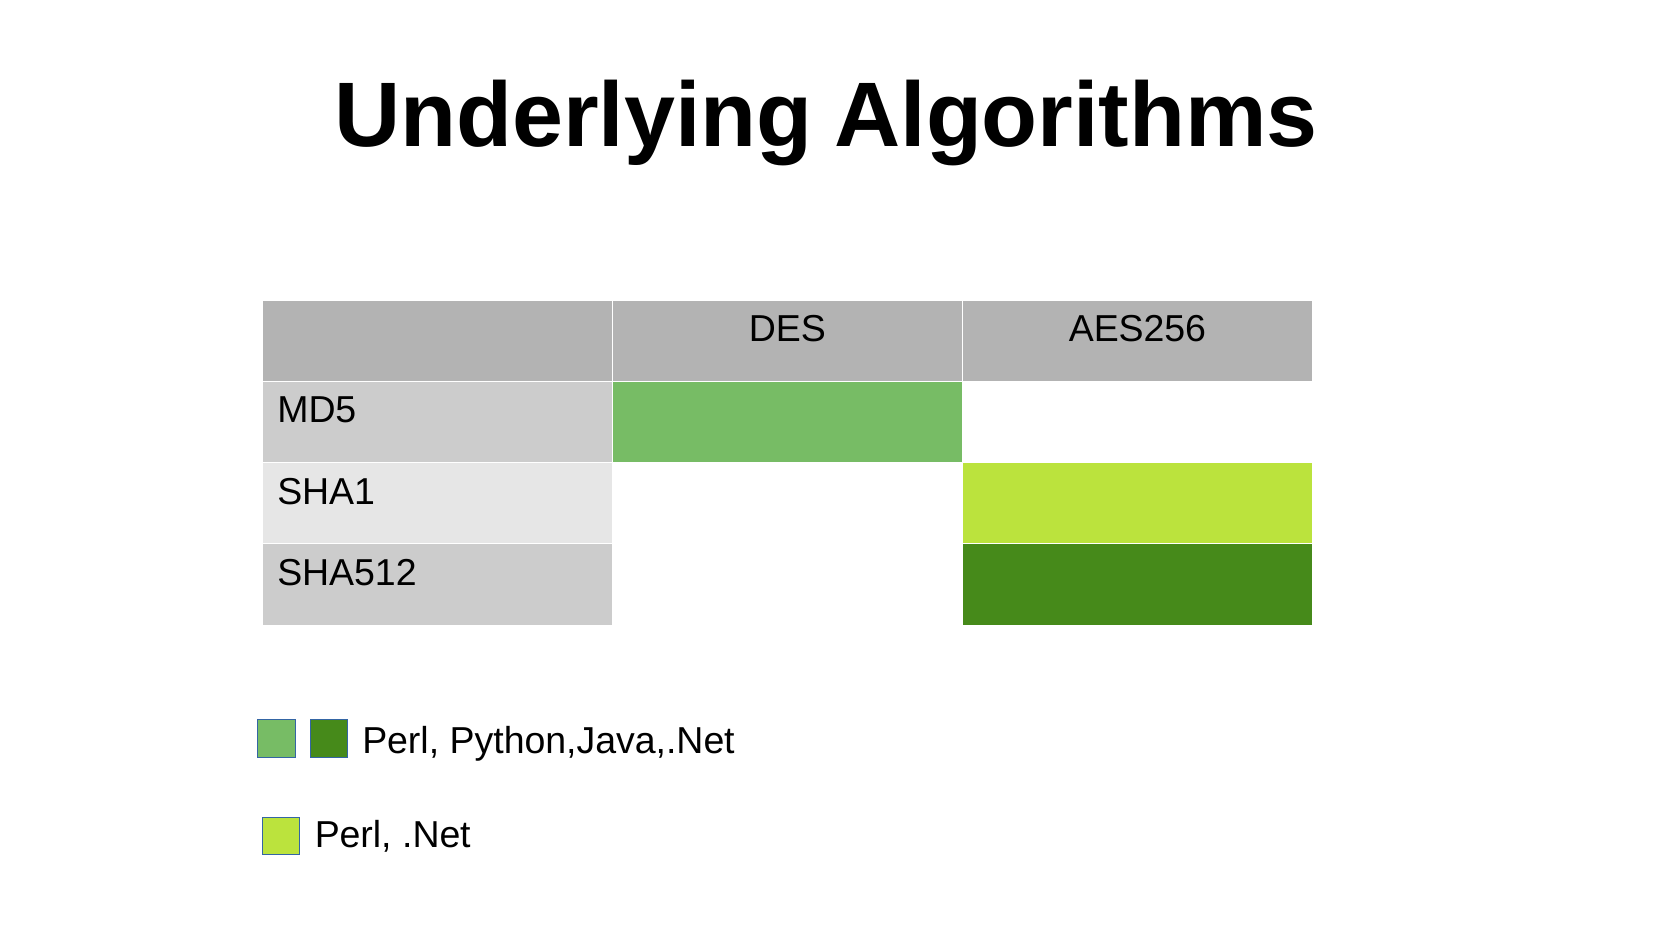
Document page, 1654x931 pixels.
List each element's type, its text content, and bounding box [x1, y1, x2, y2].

text_box [257, 719, 296, 758]
table_header AES256 [963, 301, 1312, 381]
table_cell [963, 463, 1312, 543]
table_cell [613, 463, 962, 543]
table_cell [963, 544, 1312, 625]
text_box Perl, Python,Java,.Net [347, 712, 751, 770]
table_cell [963, 382, 1312, 462]
table_header DES [613, 301, 962, 381]
table_cell SHA512 [263, 544, 612, 625]
text_box [310, 719, 348, 758]
title Underlying Algorithms [82, 37, 1571, 193]
table_cell [613, 382, 962, 462]
table_cell MD5 [263, 382, 612, 462]
table_cell [613, 544, 962, 625]
text_box Perl, .Net [300, 805, 486, 863]
table_cell SHA1 [263, 463, 612, 543]
text_box [262, 817, 300, 855]
table_header [263, 301, 612, 381]
